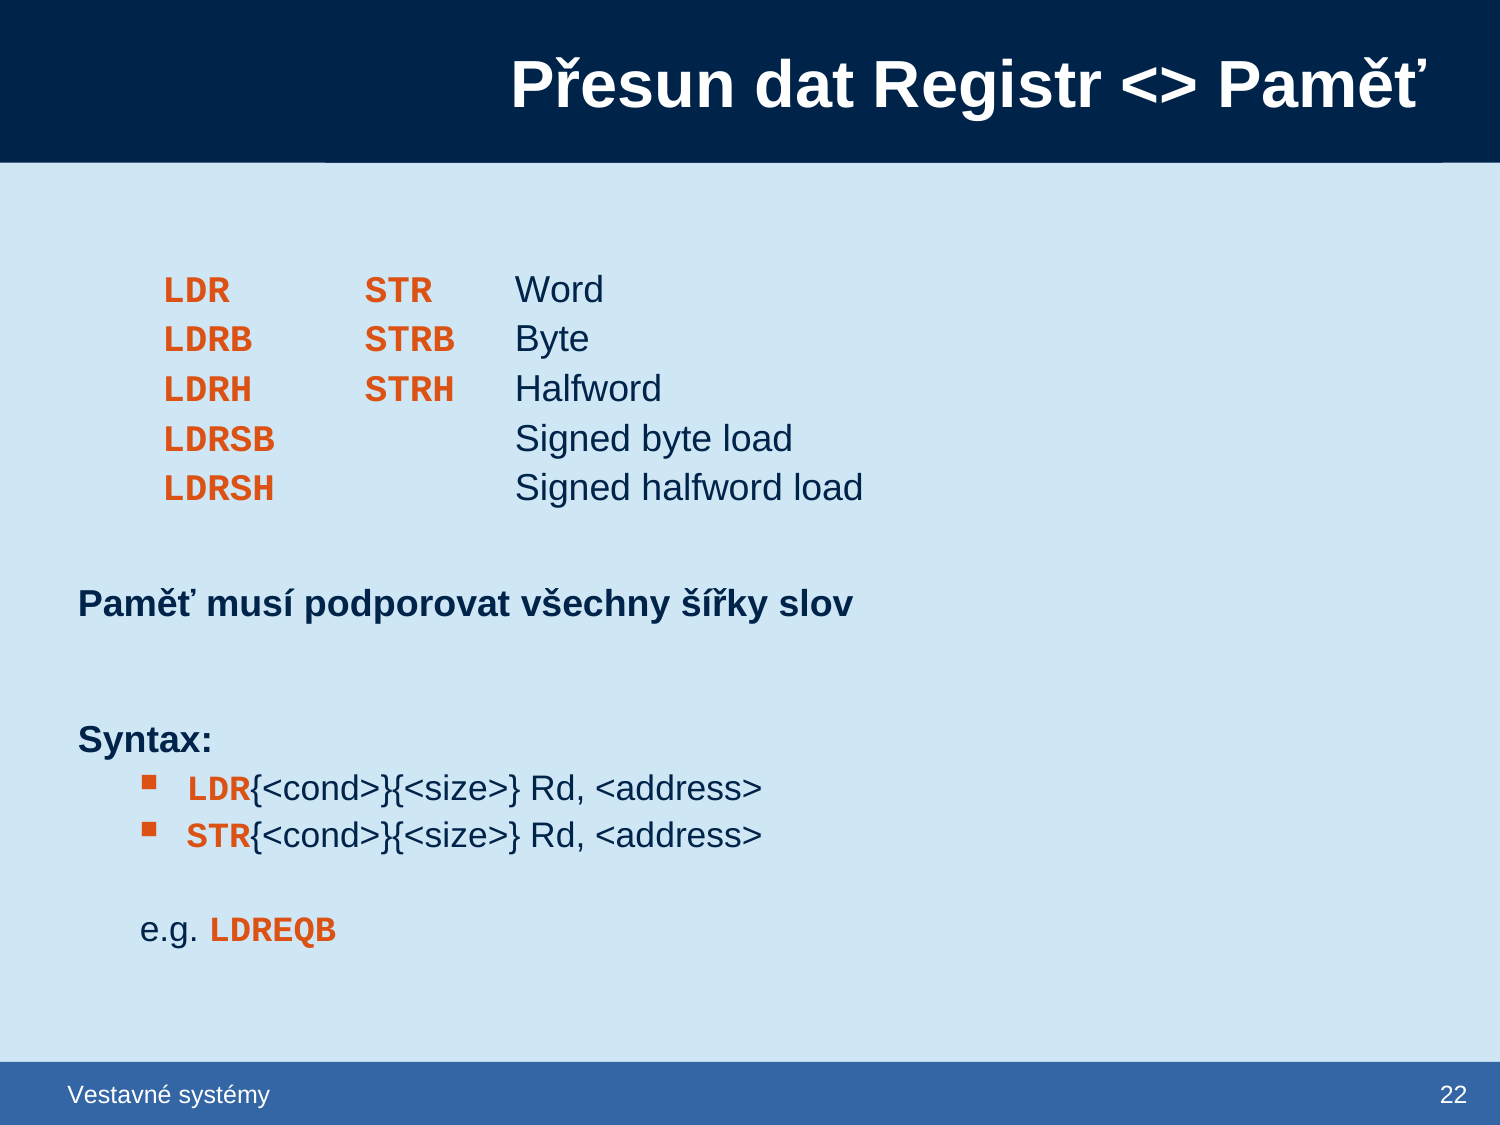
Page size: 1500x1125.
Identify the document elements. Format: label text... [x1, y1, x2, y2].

title Přesun dat Registr <> Paměť [324, 0, 1443, 163]
list LDR STR Word LDRB STRB Byte LDRH STRH Halfword LDRSB Signed byte load LDRSH Signed halfword load Paměť musí podporovat všechny šířky slov Syntax: LDR{<cond>}{<size>} Rd, <address> STR{<cond>}{<size>} Rd, <address> e.g. LDREQB [50, 187, 1450, 1026]
